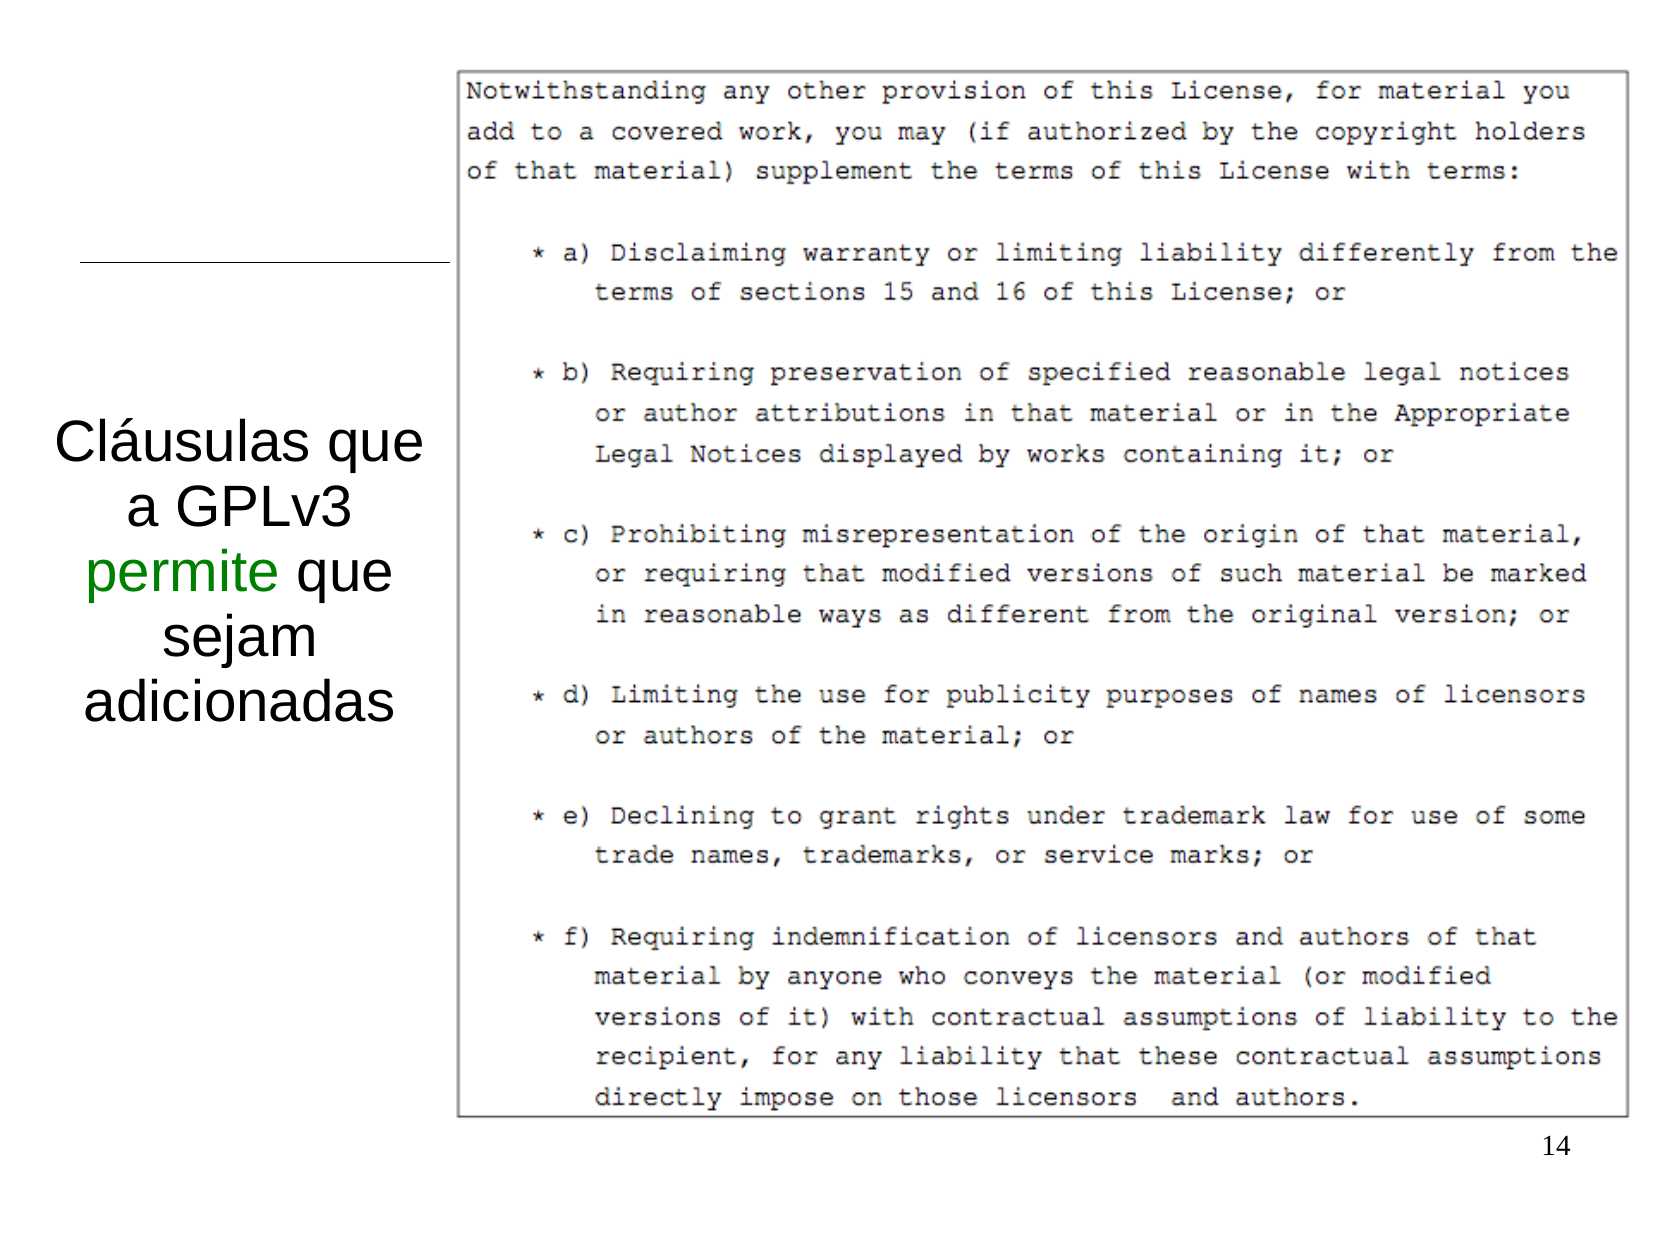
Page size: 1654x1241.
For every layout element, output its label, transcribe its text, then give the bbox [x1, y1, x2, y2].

title Cláusulas que a GPLv3 permite que sejam adicionadas [37, 300, 443, 844]
picture [450, 65, 1638, 1126]
